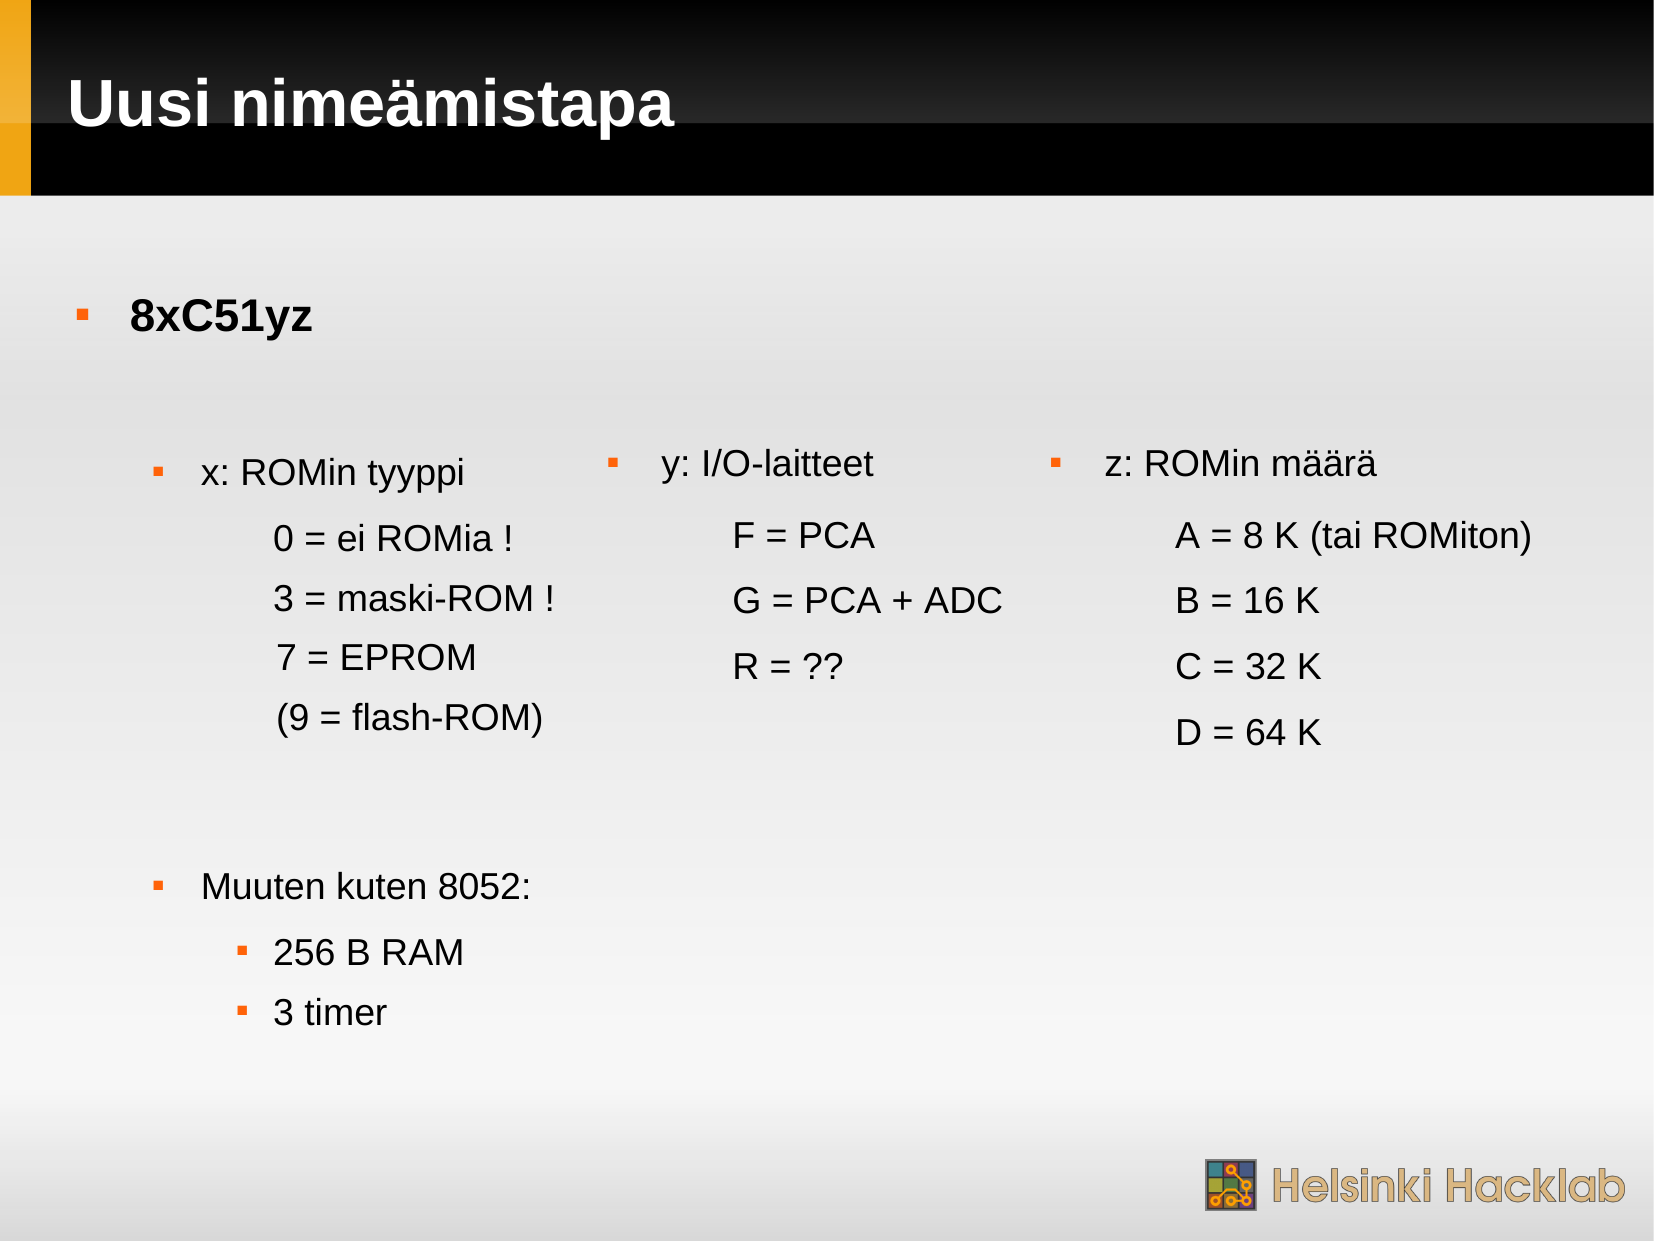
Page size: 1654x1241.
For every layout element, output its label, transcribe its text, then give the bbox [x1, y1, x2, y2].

list y: I/O-laitteet F = PCA G = PCA + ADC R = ?? [590, 442, 1093, 1063]
list z: ROMin määrä A = 8 K (tai ROMiton) B = 16 K C = 32 K D = 64 K [1033, 442, 1625, 1034]
title Uusi nimeämistapa [67, 0, 1556, 208]
list 8xC51yz x: ROMin tyyppi 0 = ei ROMia ! 3 = maski-ROM ! 7 = EPROM (9 = flash-ROM) Muuten kuten 8052: 256 B RAM 3 timer [59, 290, 650, 1102]
picture [0, 0, 1654, 1241]
